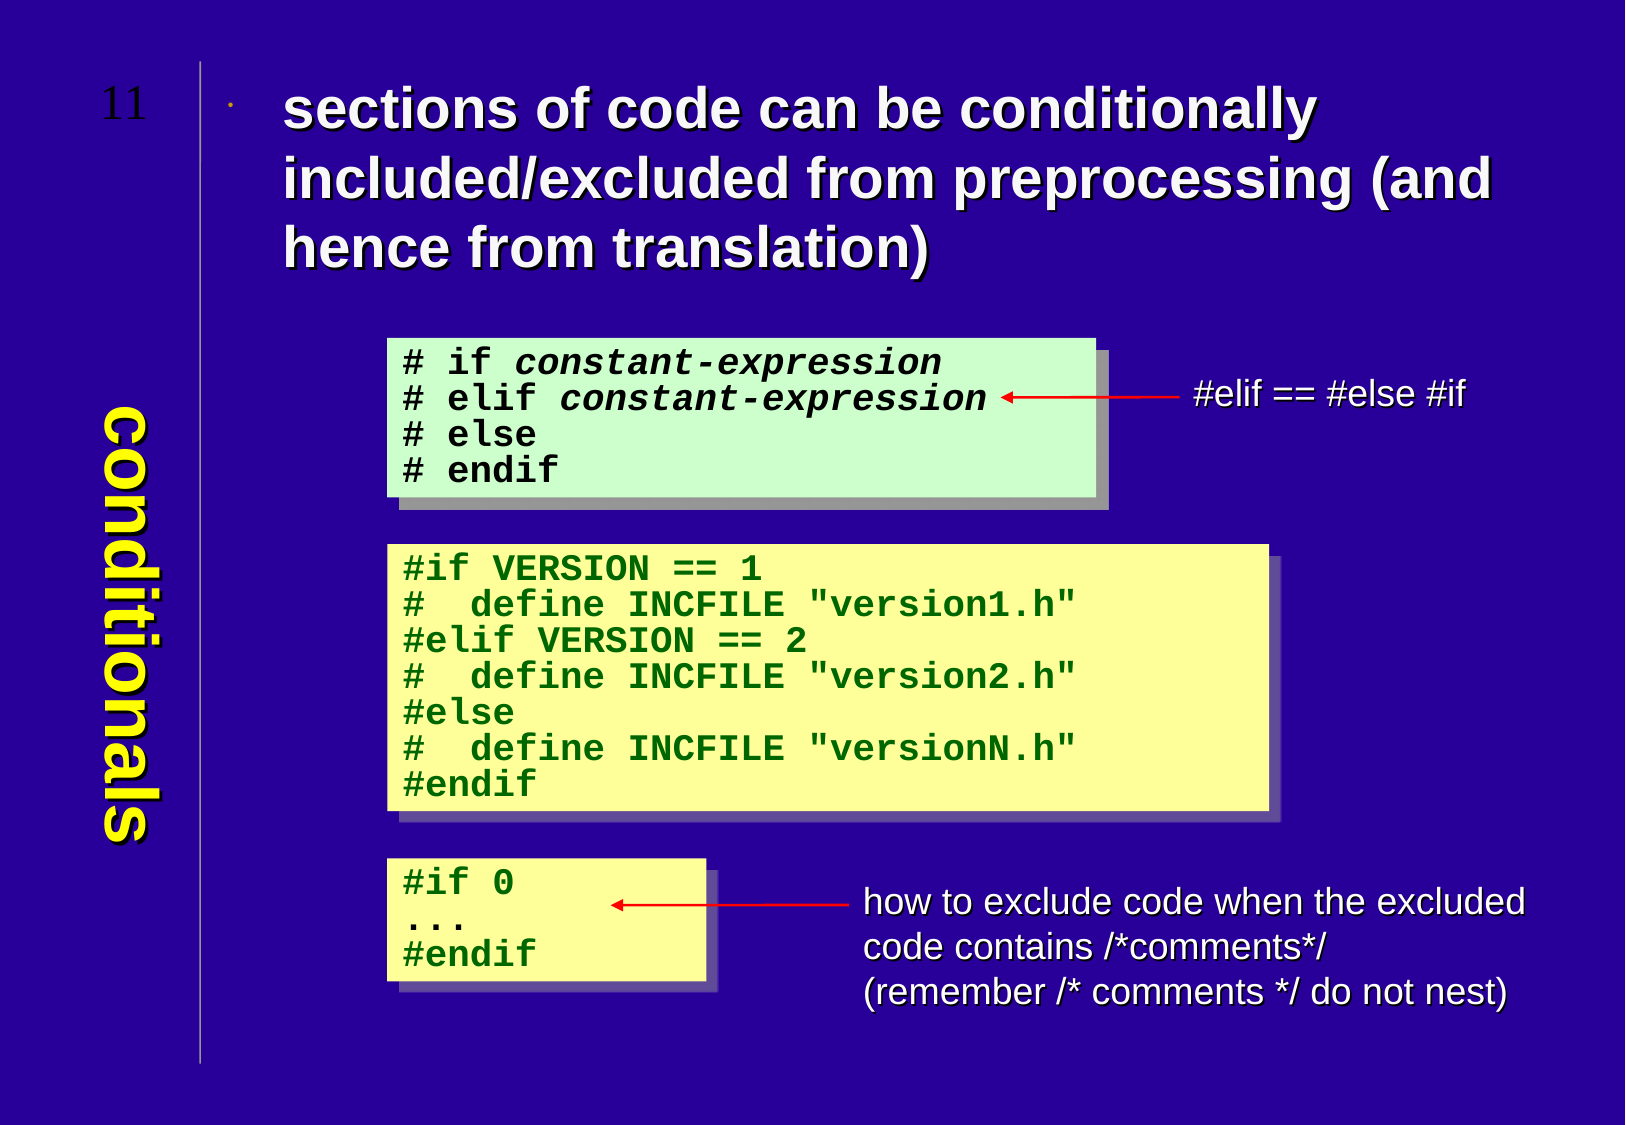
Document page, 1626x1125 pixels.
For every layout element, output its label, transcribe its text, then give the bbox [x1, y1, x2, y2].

text_box how to exclude code when the excluded code contains /*comments*/ (remember /* comments */ do not nest) [847, 869, 1557, 1020]
text_box # if constant-expression # elif constant-expression # else # endif [387, 337, 1097, 498]
list sections of code can be conditionally included/excluded from preprocessing (and hence from translation) [212, 62, 1550, 1063]
text_box #if 0 ... #endif [387, 858, 707, 982]
text_box #elif == #else #if [1178, 361, 1534, 423]
text_box #if VERSION == 1 # define INCFILE "version1.h" #elif VERSION == 2 # define INCFILE "version2.h" #else # define INCFILE "versionN.h" #endif [387, 544, 1270, 812]
title conditionals [50, 187, 188, 1063]
